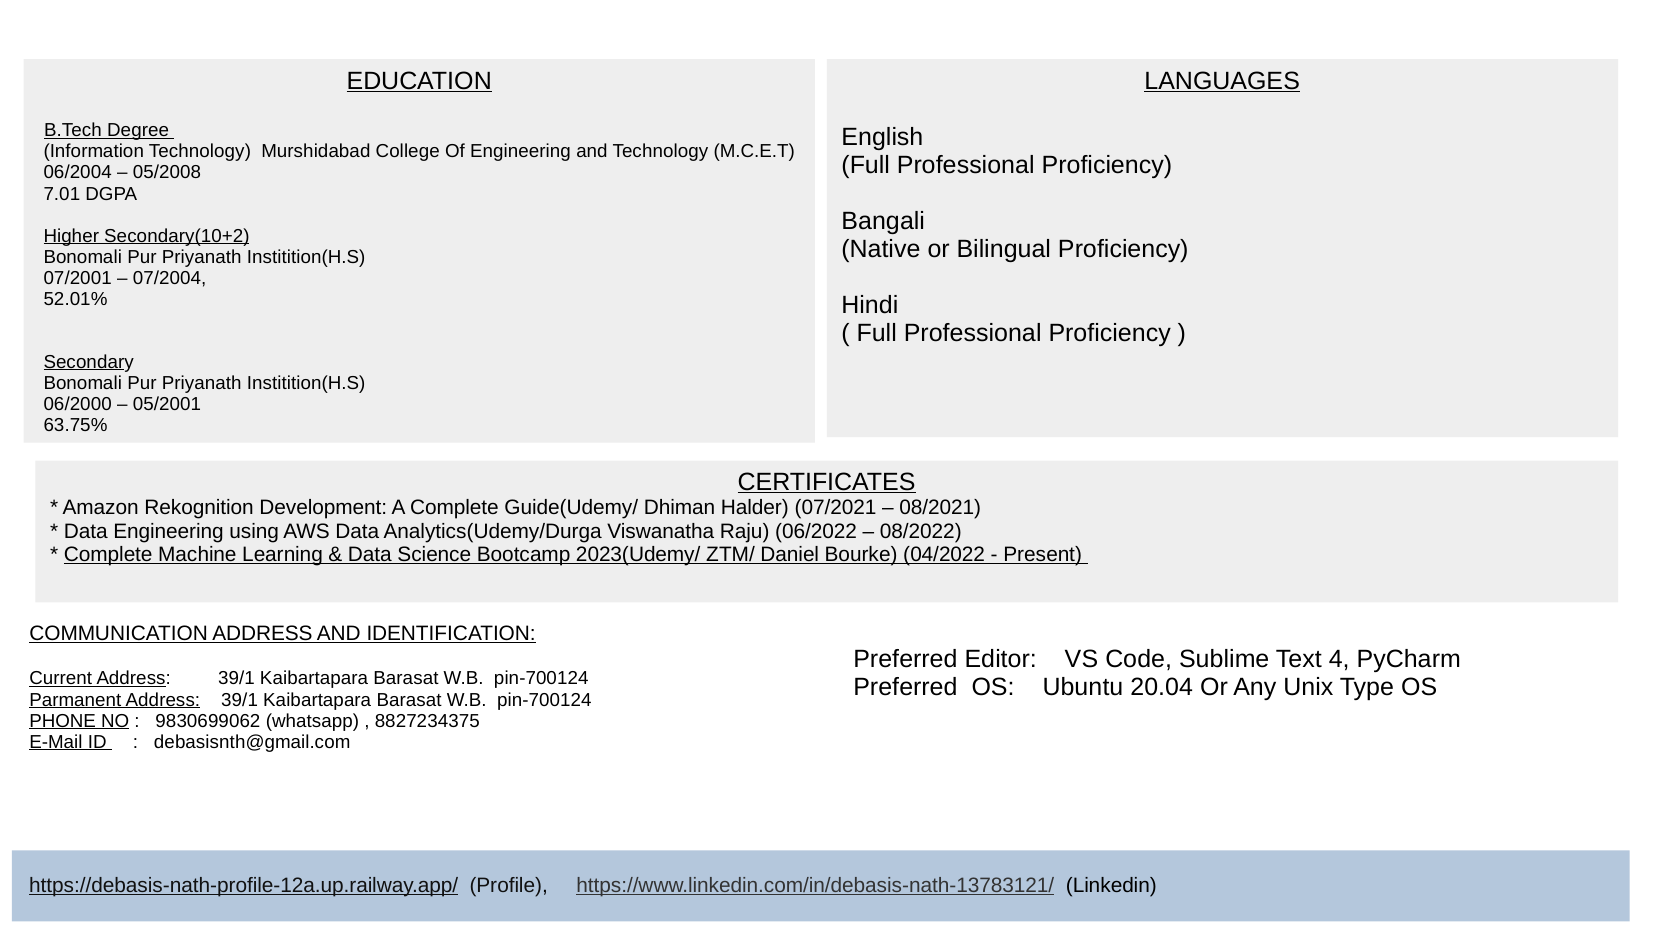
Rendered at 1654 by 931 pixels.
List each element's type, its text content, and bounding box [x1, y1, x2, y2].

text_box LANGUAGES English (Full Professional Proficiency) Bangali (Native or Bilingual Proficiency) Hindi ( Full Professional Proficiency ) [826, 59, 1619, 438]
title https://debasis-nath-profile-12a.up.railway.app/ (Profile), https://www.linkedin.com/in/debasis-nath-13783121/ (Linkedin) [11, 850, 1630, 922]
text_box EDUCATION B.Tech Degree (Information Technology) Murshidabad College Of Engineering and Technology (M.C.E.T) 06/2004 – 05/2008 7.01 DGPA Higher Secondary(10+2) Bonomali Pur Priyanath Institition(H.S) 07/2001 – 07/2004, 52.01% Secondary Bonomali Pur Priyanath Institition(H.S) 06/2000 – 05/2001 63.75% [23, 59, 815, 443]
text_box Preferred Editor: VS Code, Sublime Text 4, PyCharm Preferred OS: Ubuntu 20.04 Or Any Unix Type OS [838, 637, 1630, 745]
text_box CERTIFICATES * Amazon Rekognition Development: A Complete Guide(Udemy/ Dhiman Halder) (07/2021 – 08/2021) * Data Engineering using AWS Data Analytics(Udemy/Durga Viswanatha Raju) (06/2022 – 08/2022) * Complete Machine Learning & Data Science Bootcamp 2023(Udemy/ ZTM/ Daniel Bourke) (04/2022 - Present) [35, 460, 1619, 603]
text_box COMMUNICATION ADDRESS AND IDENTIFICATION: Current Address: 39/1 Kaibartapara Barasat W.B. pin-700124 Parmanent Address: 39/1 Kaibartapara Barasat W.B. pin-700124 PHONE NO : 9830699062 (whatsapp) , 8827234375 E-Mail ID : debasisnth@gmail.com [14, 614, 804, 823]
